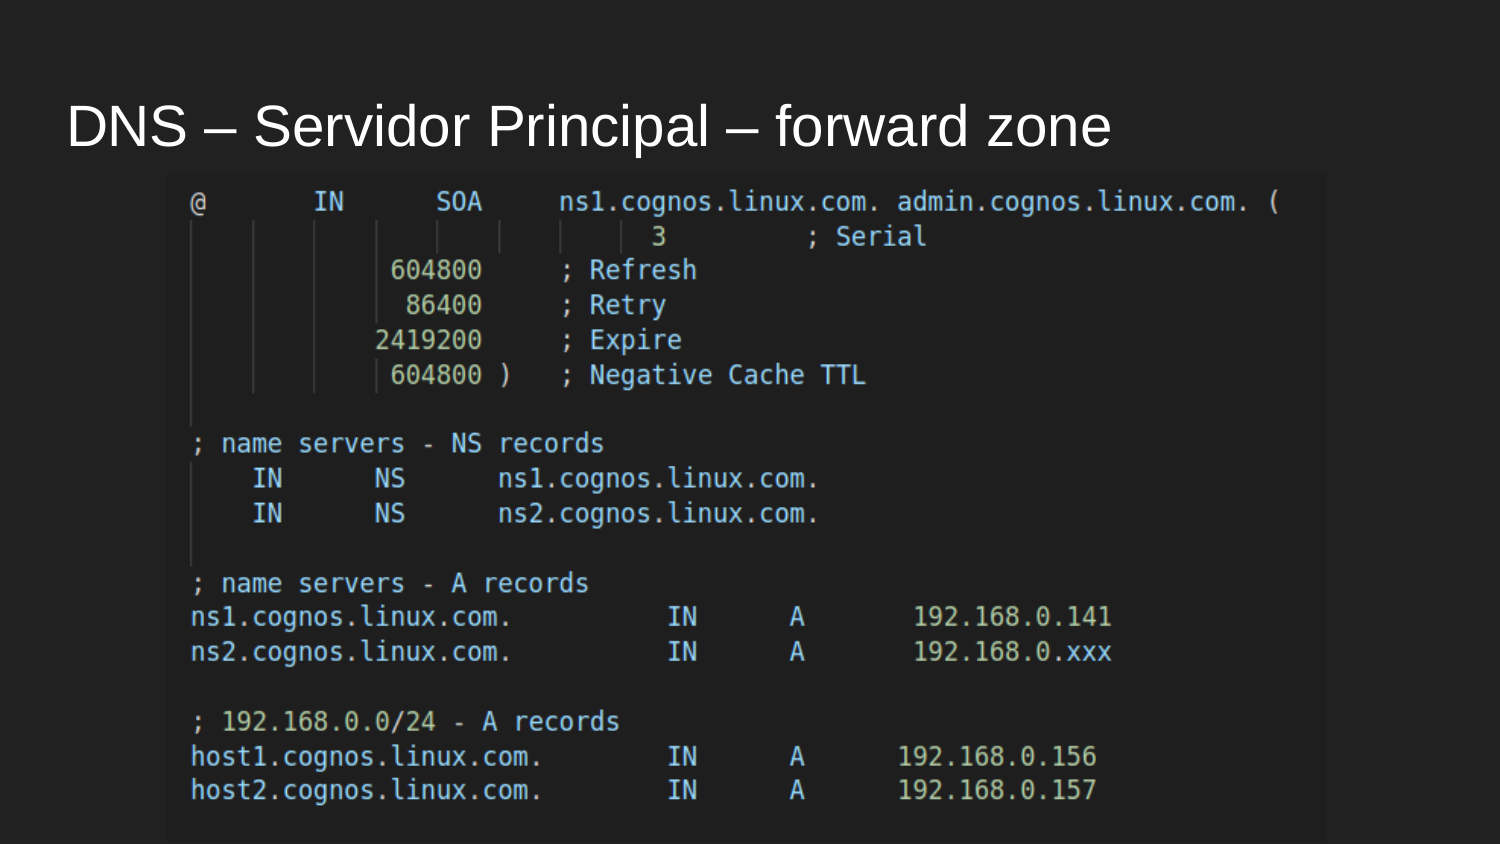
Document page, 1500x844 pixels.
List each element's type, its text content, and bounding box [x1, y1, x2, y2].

title DNS – Servidor Principal – forward zone [51, 72, 1449, 167]
picture [166, 173, 1327, 842]
